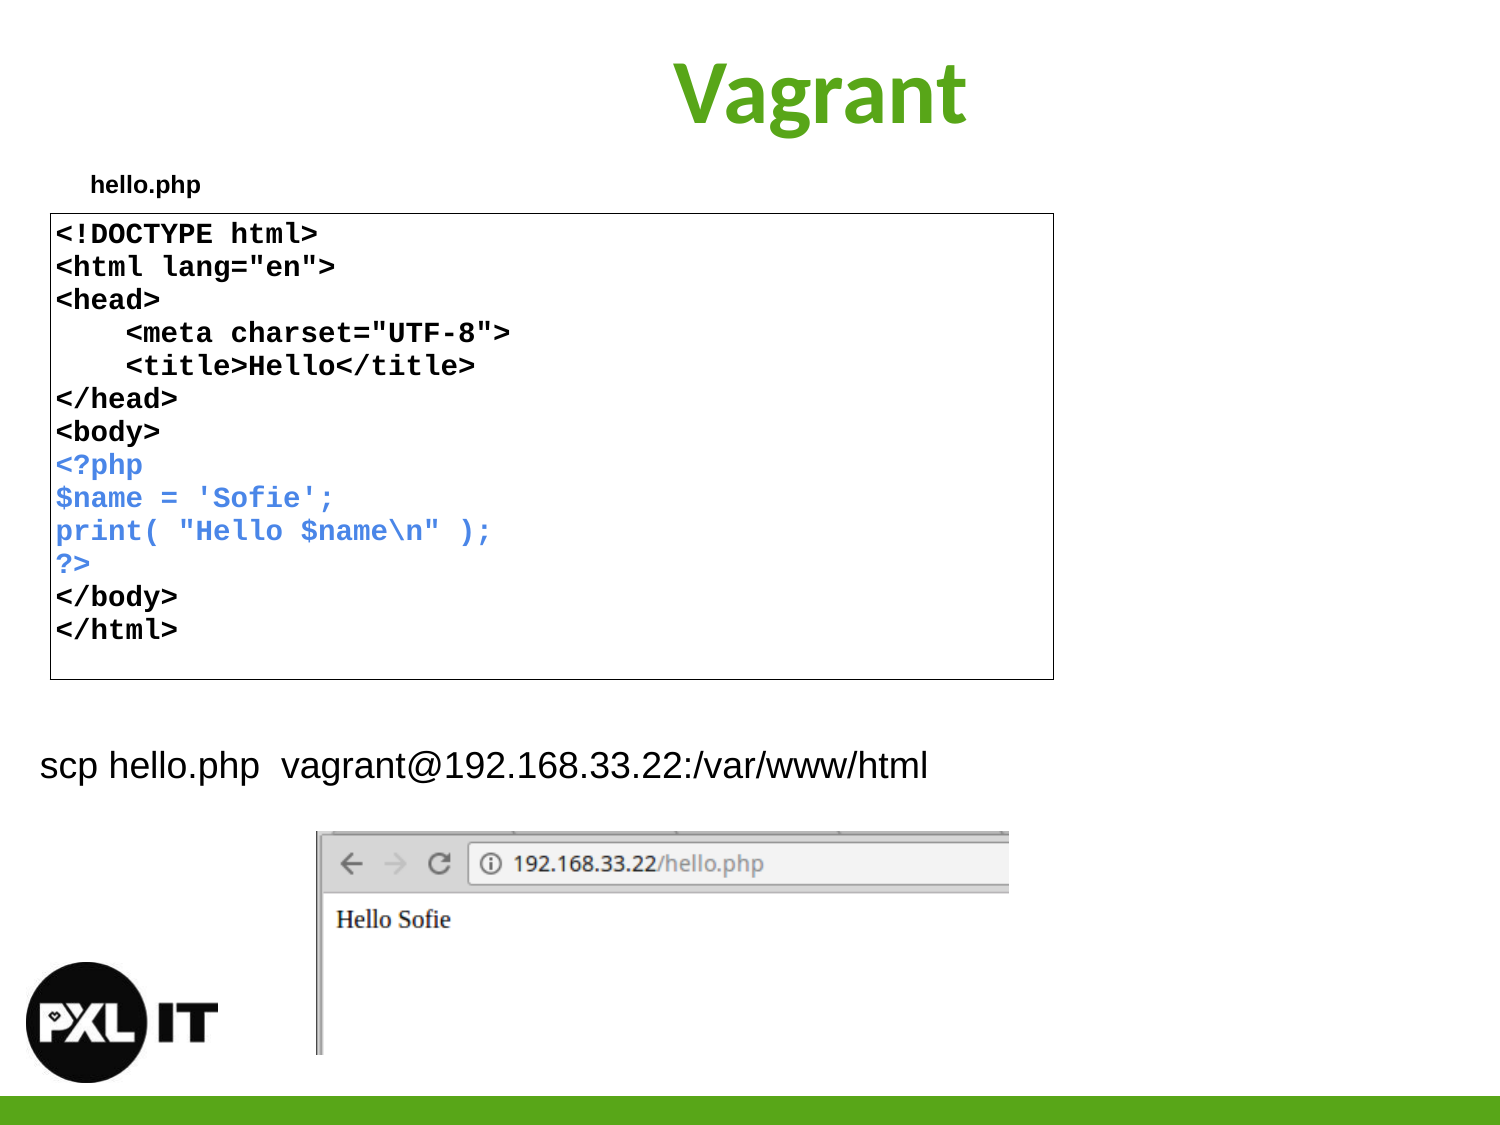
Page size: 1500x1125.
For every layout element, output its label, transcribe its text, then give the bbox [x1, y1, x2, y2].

table_header <!DOCTYPE html> <html lang="en"> <head> <meta charset="UTF-8"> <title>Hello</title> </head> <body> <?php $name = 'Sofie'; print( "Hello $name\n" ); ?> </body> </html> [51, 214, 1053, 562]
picture [316, 831, 1009, 1055]
text_box Vagrant [568, 24, 1440, 151]
text_box hello.php [75, 0, 568, 430]
text_box scp hello.php vagrant@192.168.33.22:/var/www/html [24, 562, 1429, 1055]
picture [26, 1055, 218, 1083]
